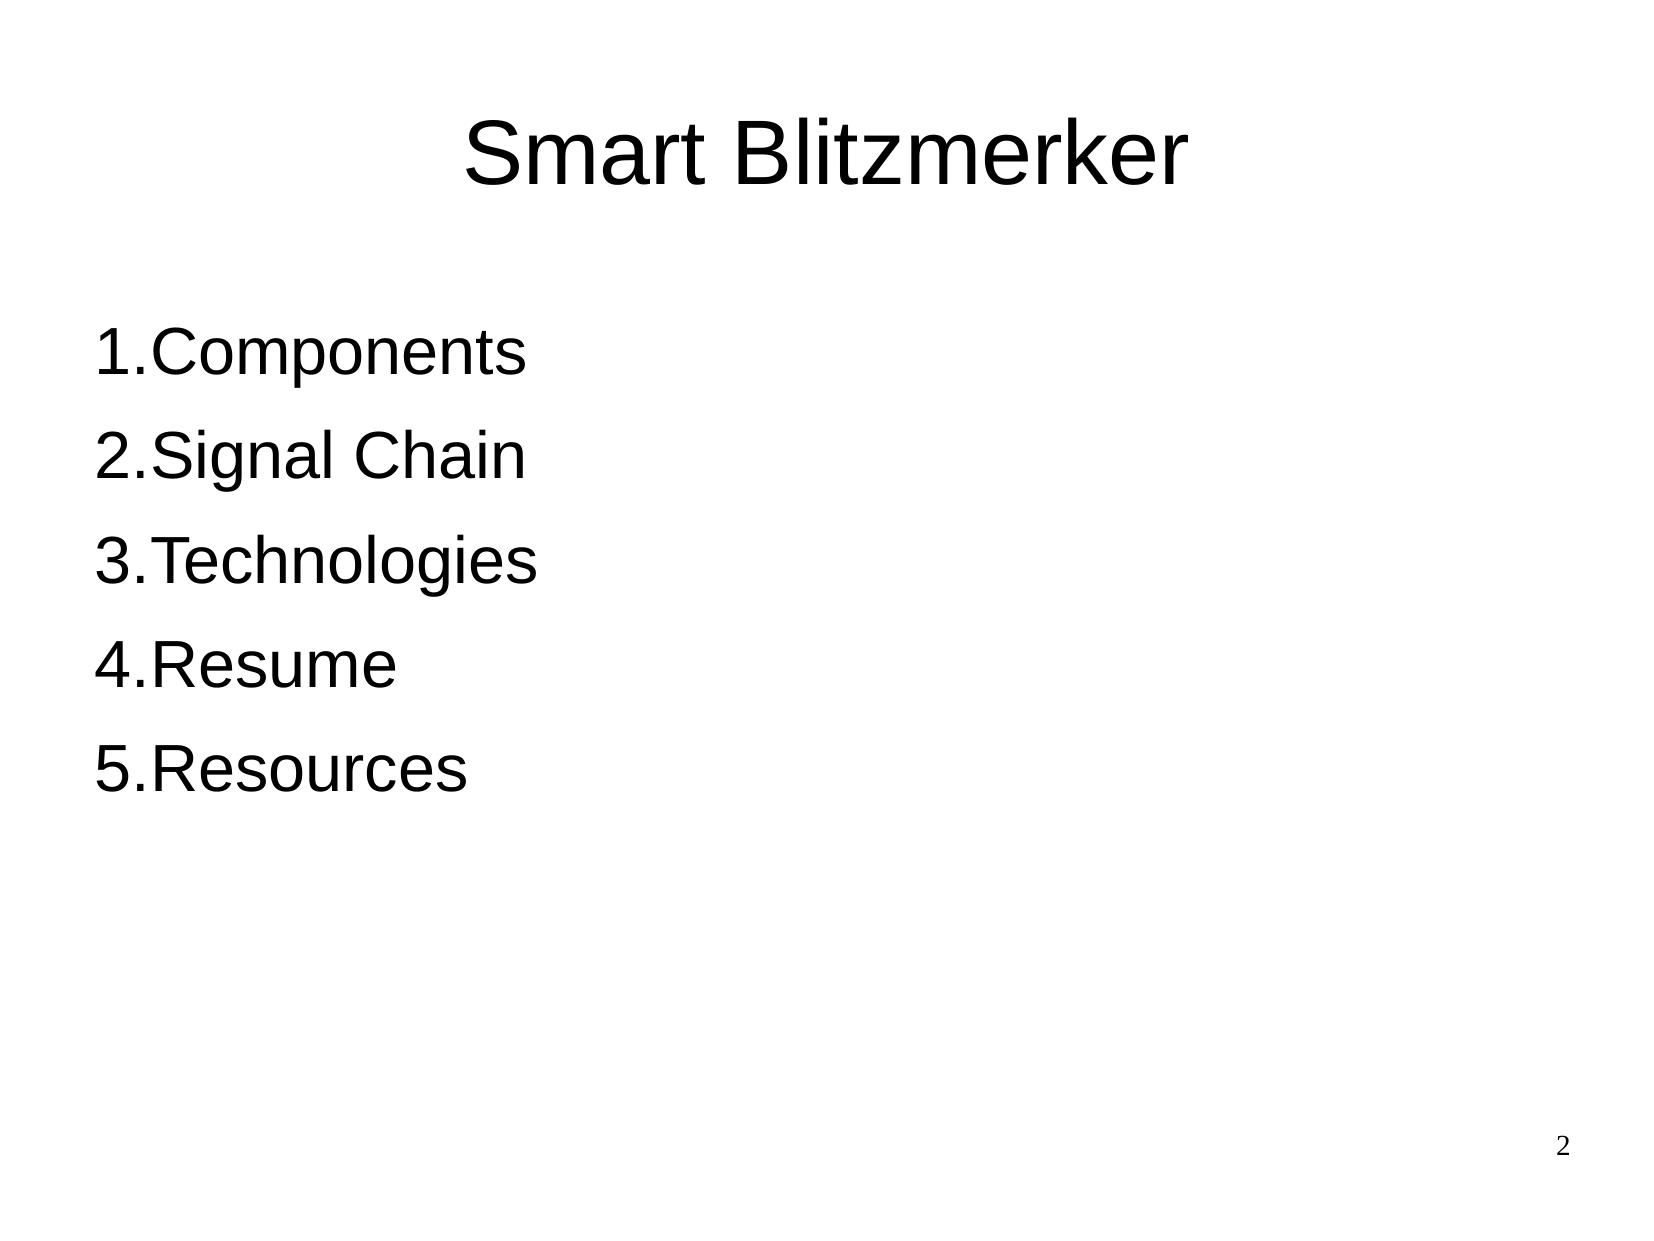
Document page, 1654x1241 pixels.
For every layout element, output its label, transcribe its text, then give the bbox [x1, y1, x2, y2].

title Smart Blitzmerker [82, 49, 1571, 257]
list Components Signal Chain Technologies Resume Resources [76, 314, 1565, 1034]
